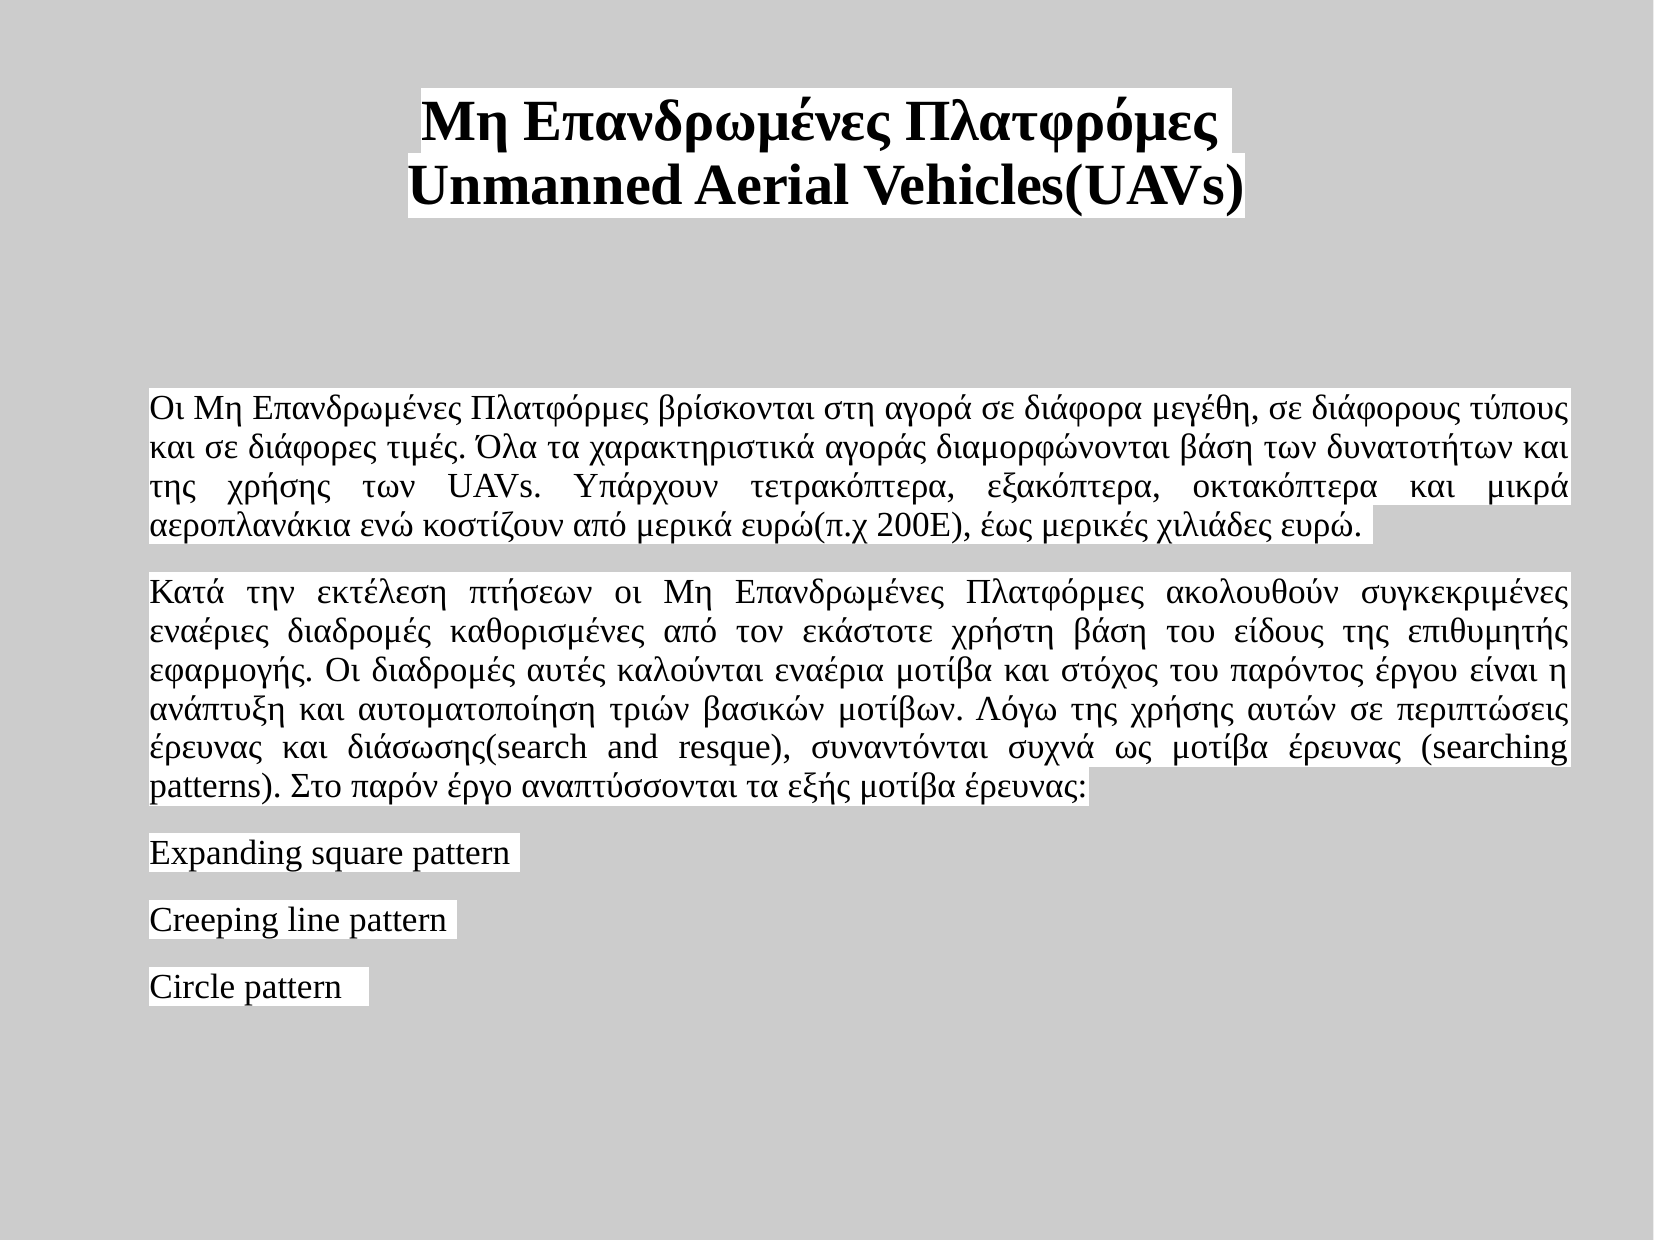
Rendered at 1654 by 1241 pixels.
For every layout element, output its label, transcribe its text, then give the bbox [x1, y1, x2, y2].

title Μη Επανδρωμένες Πλατφρόμες Unmanned Aerial Vehicles(UAVs) [82, 49, 1571, 257]
list Οι Μη Επανδρωμένες Πλατφόρμες βρίσκονται στη αγορά σε διάφορα μεγέθη, σε διάφορους τύπους και σε διάφορες τιμές. Όλα τα χαρακτηριστικά αγοράς διαμορφώνονται βάση των δυνατοτήτων και της χρήσης των UAVs. Υπάρχουν τετρακόπτερα, εξακόπτερα, οκτακόπτερα και μικρά αεροπλανάκια ενώ κοστίζουν από μερικά ευρώ(π.χ 200Ε), έως μερικές χιλιάδες ευρώ. Κατά την εκτέλεση πτήσεων οι Μη Επανδρωμένες Πλατφόρμες ακολουθούν συγκεκριμένες εναέριες διαδρομές καθορισμένες από τον εκάστοτε χρήστη βάση του είδους της επιθυμητής εφαρμογής. Οι διαδρομές αυτές καλούνται εναέρια μοτίβα και στόχος του παρόντος έργου είναι η ανάπτυξη και αυτοματοποίηση τριών βασικών μοτίβων. Λόγω της χρήσης αυτών σε περιπτώσεις έρευνας και διάσωσης(search and resque), συναντόνται συχνά ως μοτίβα έρευνας (searching patterns). Στο παρόν έργο αναπτύσσονται τα εξής μοτίβα έρευνας: Expanding square pattern Creeping line pattern Circle pattern [82, 290, 1571, 1010]
